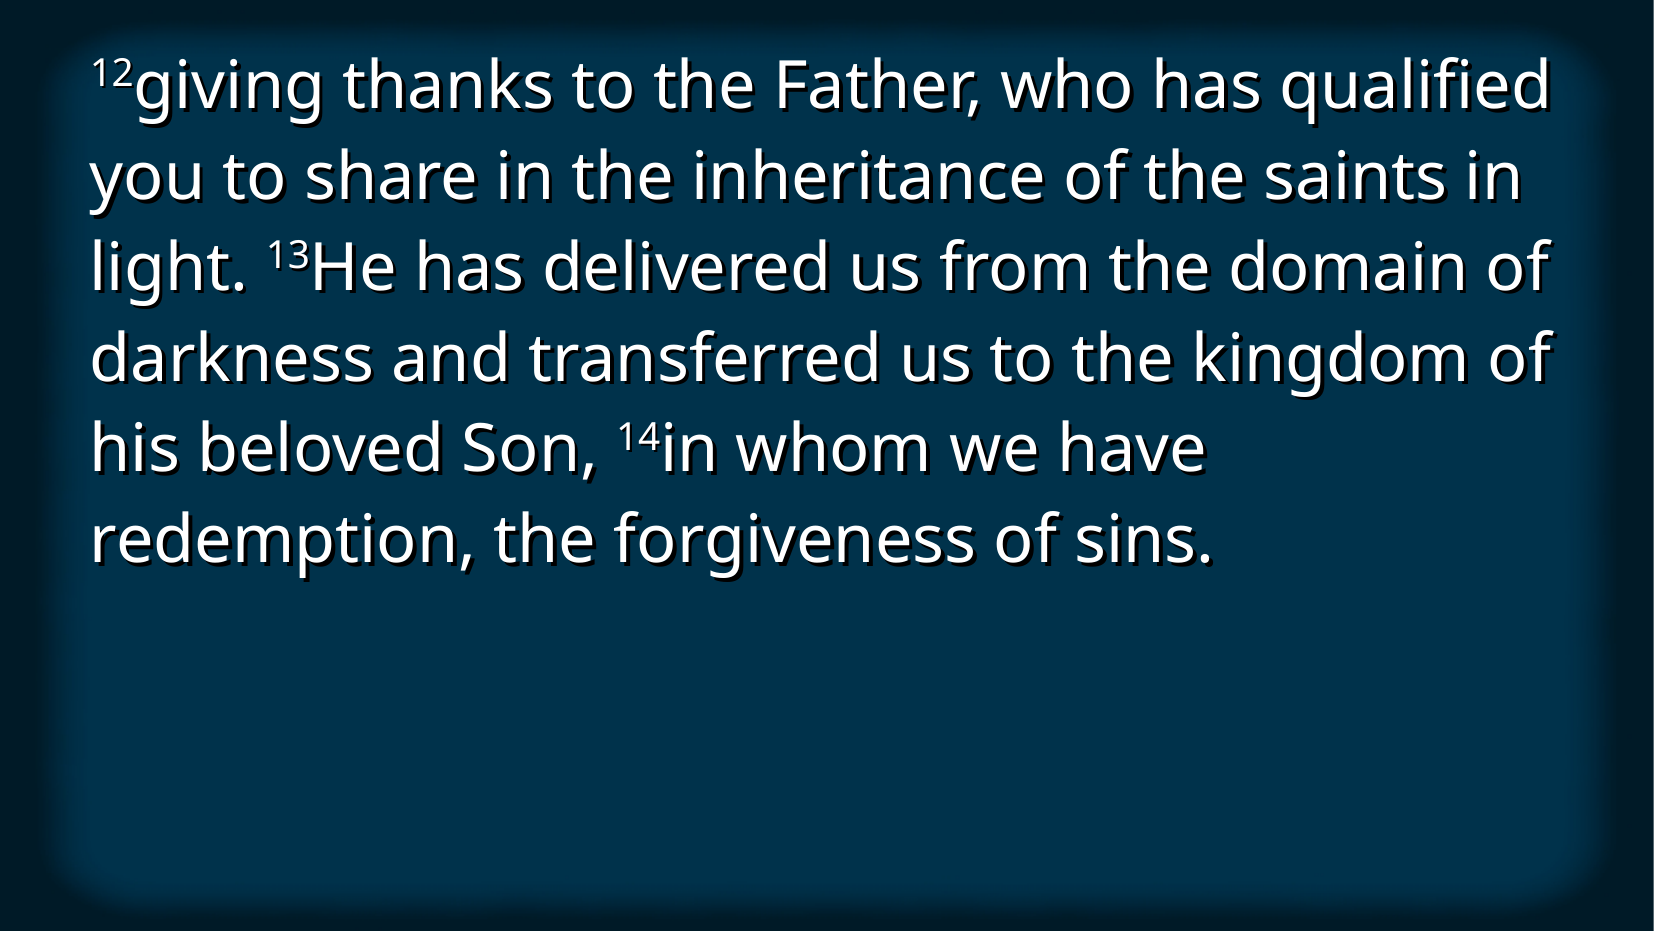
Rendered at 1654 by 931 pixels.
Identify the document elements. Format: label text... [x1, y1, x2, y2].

picture [0, 0, 1654, 931]
text_box 12giving thanks to the Father, who has qualified you to share in the inheritance of the saints in light. 13He has delivered us from the domain of darkness and transferred us to the kingdom of his beloved Son, 14in whom we have redemption, the forgiveness of sins. [75, 30, 1576, 667]
